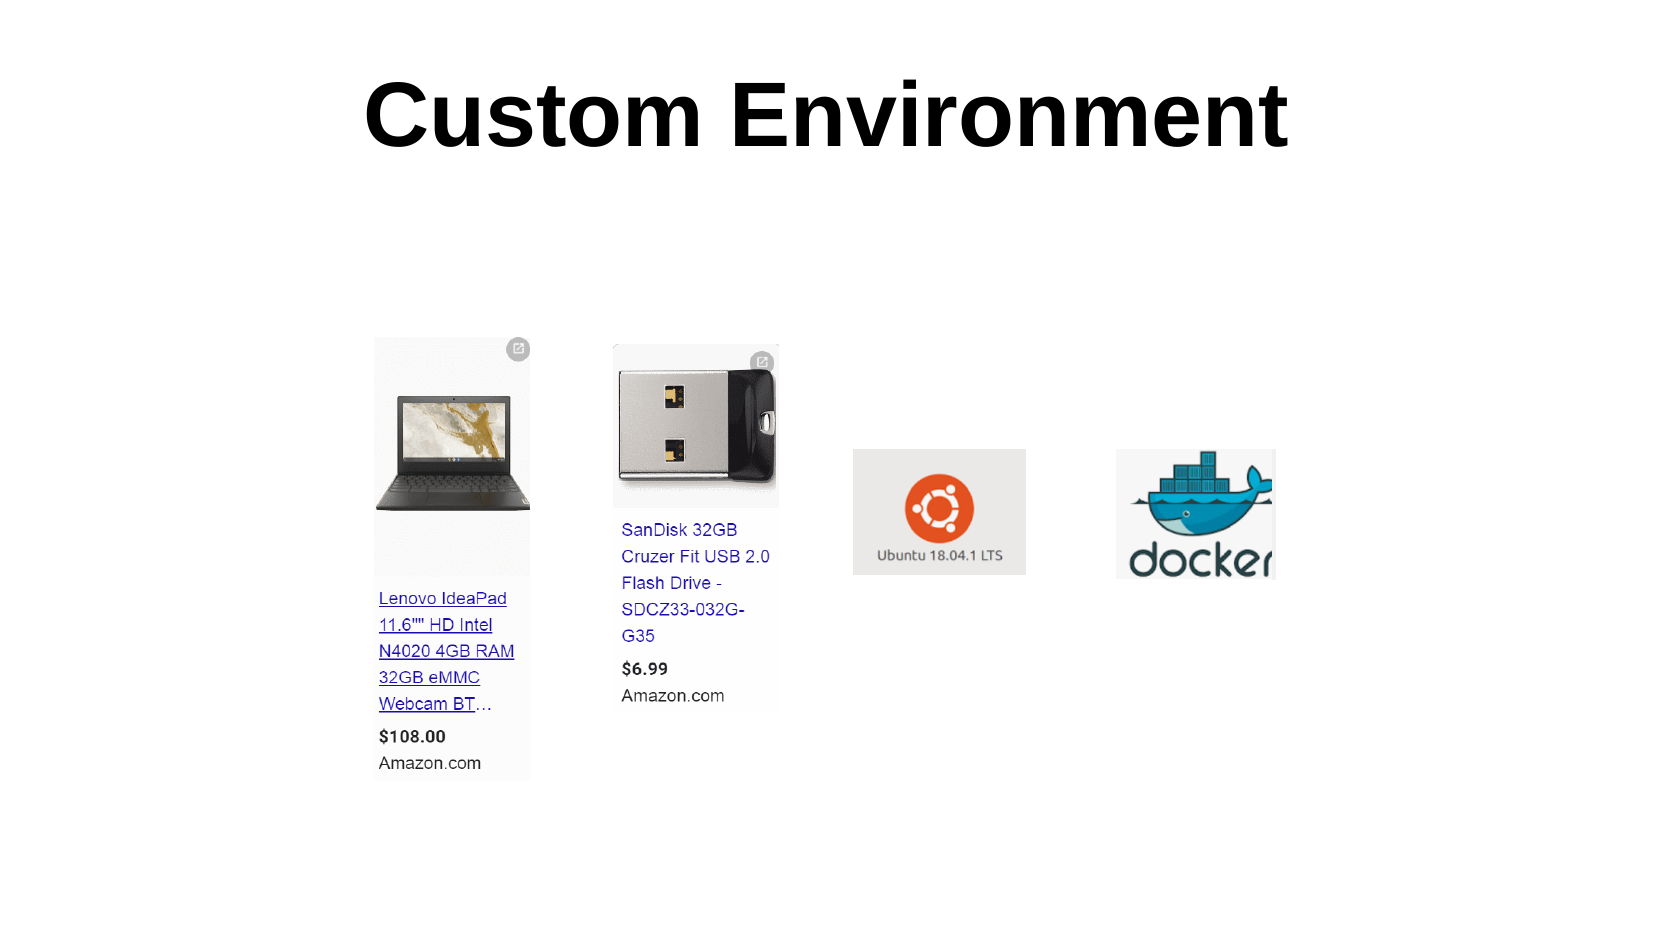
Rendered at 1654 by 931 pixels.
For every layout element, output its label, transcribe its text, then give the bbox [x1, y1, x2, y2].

picture [1116, 449, 1276, 580]
picture [374, 337, 530, 781]
picture [853, 449, 1026, 575]
title Custom Environment [82, 37, 1571, 193]
picture [613, 344, 779, 713]
